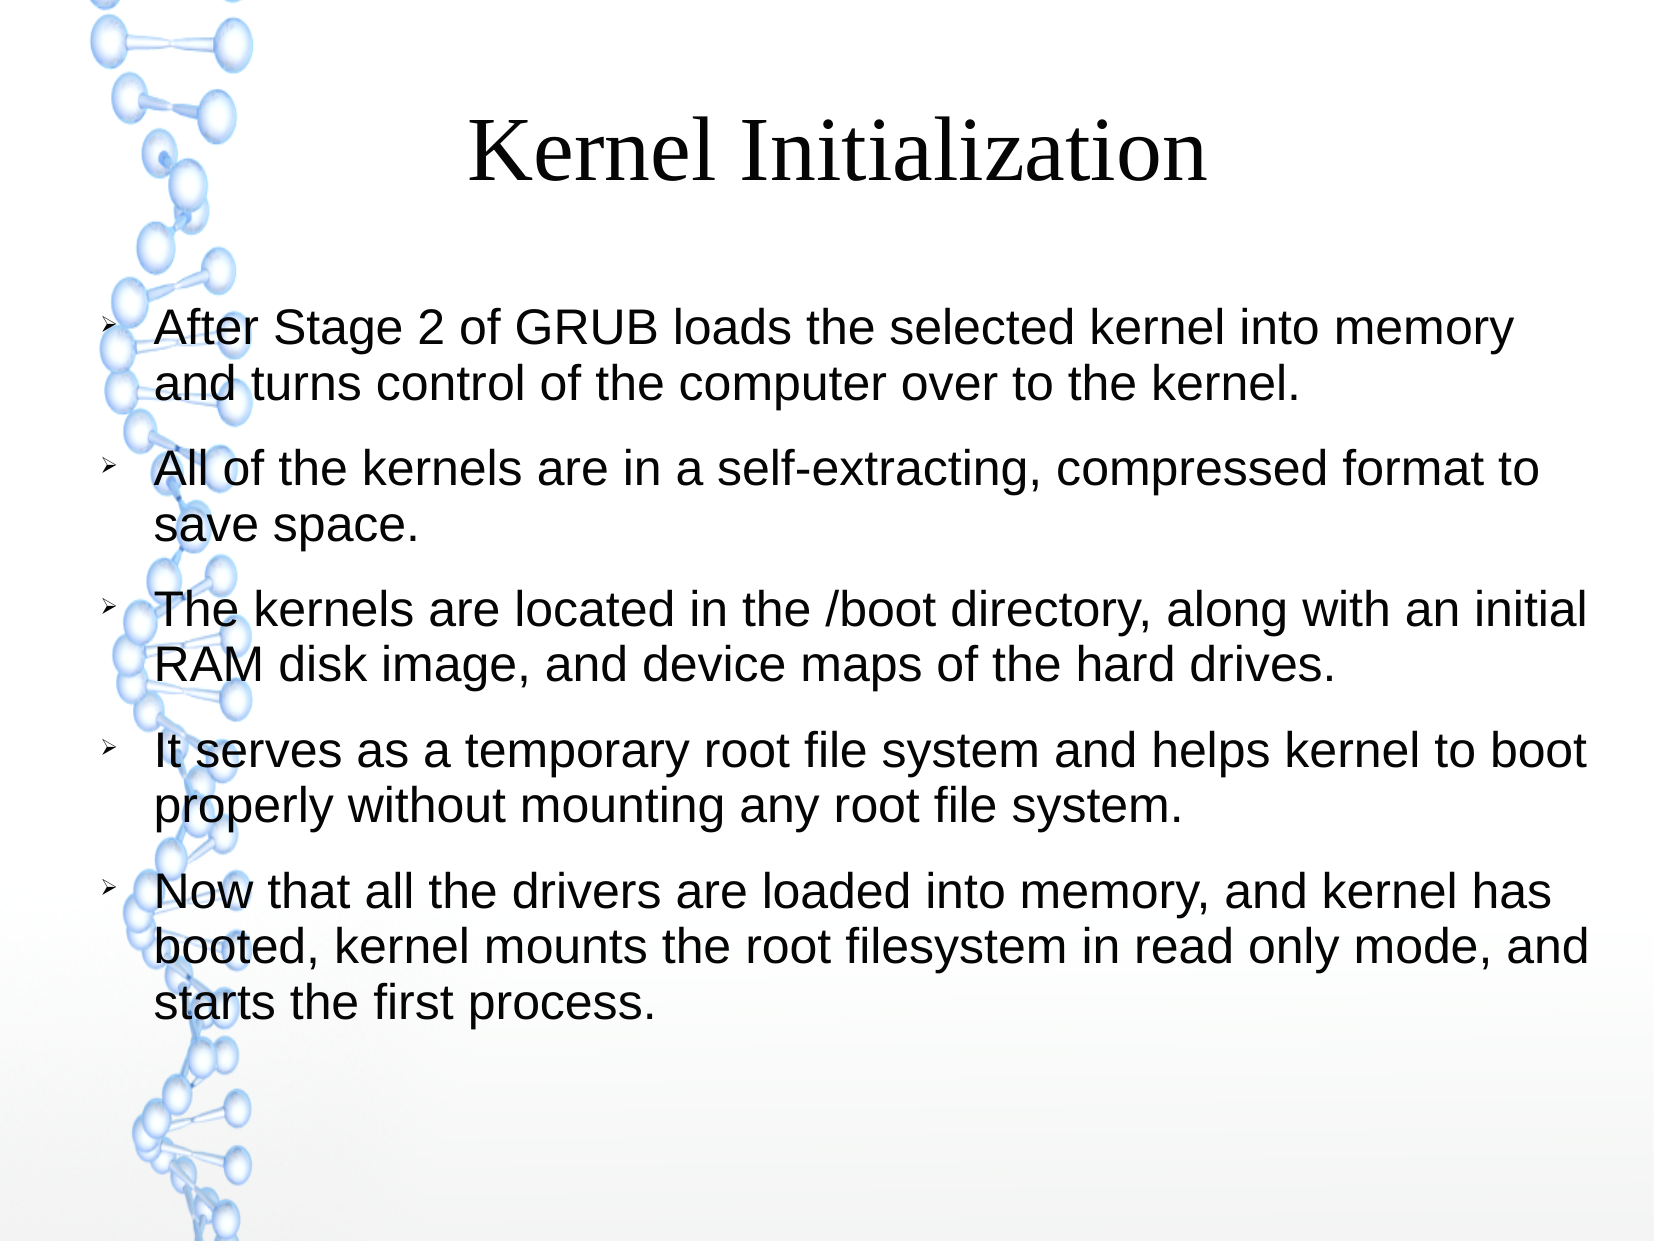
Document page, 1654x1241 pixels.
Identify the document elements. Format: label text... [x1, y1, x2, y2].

picture [0, 0, 1654, 1241]
list After Stage 2 of GRUB loads the selected kernel into memory and turns control of the computer over to the kernel. All of the kernels are in a self-extracting, compressed format to save space. The kernels are located in the /boot directory, along with an initial RAM disk image, and device maps of the hard drives. It serves as a temporary root file system and helps kernel to boot properly without mounting any root file system. Now that all the drivers are loaded into memory, and kernel has booted, kernel mounts the root filesystem in read only mode, and starts the first process. [82, 299, 1595, 1170]
title Kernel Initialization [82, 47, 1595, 252]
